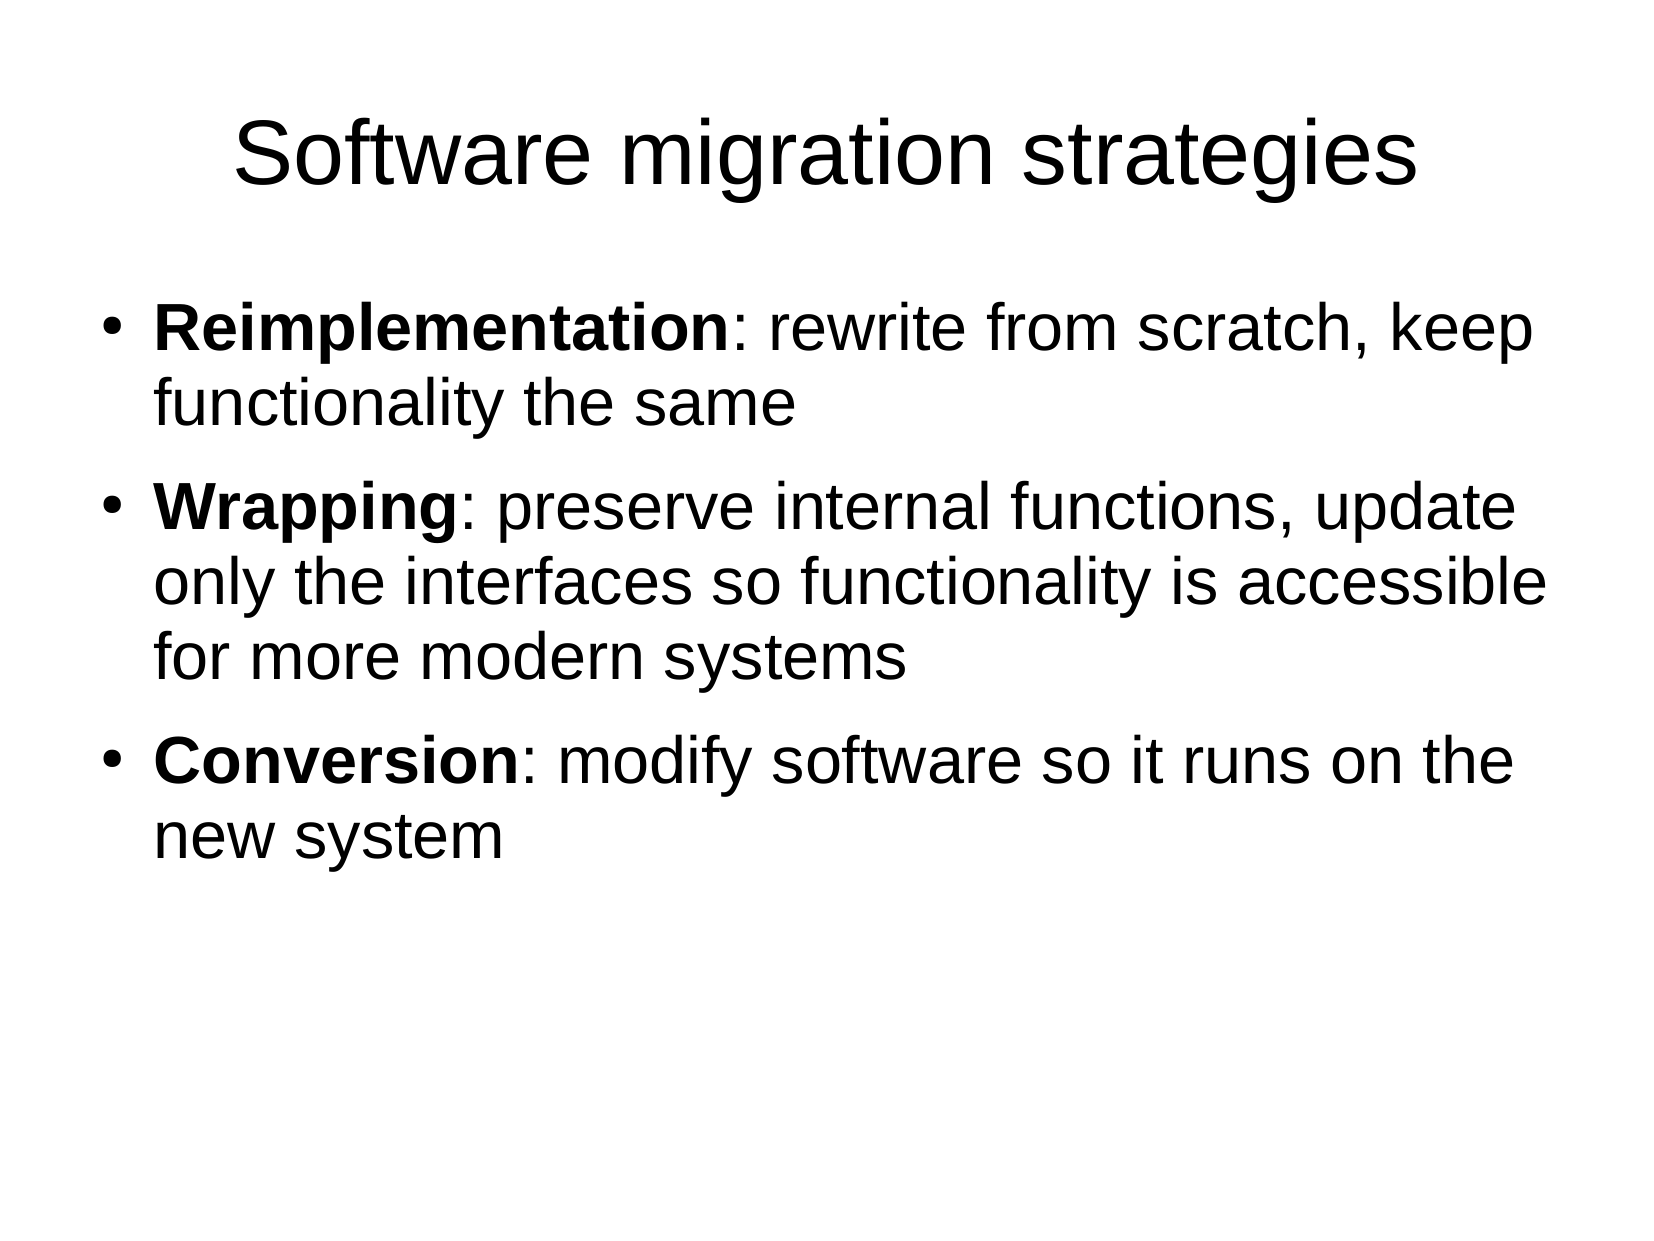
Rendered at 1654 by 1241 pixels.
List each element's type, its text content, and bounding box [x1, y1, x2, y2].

list Reimplementation: rewrite from scratch, keep functionality the same Wrapping: preserve internal functions, update only the interfaces so functionality is accessible for more modern systems Conversion: modify software so it runs on the new system [82, 290, 1571, 1010]
title Software migration strategies [82, 49, 1571, 257]
